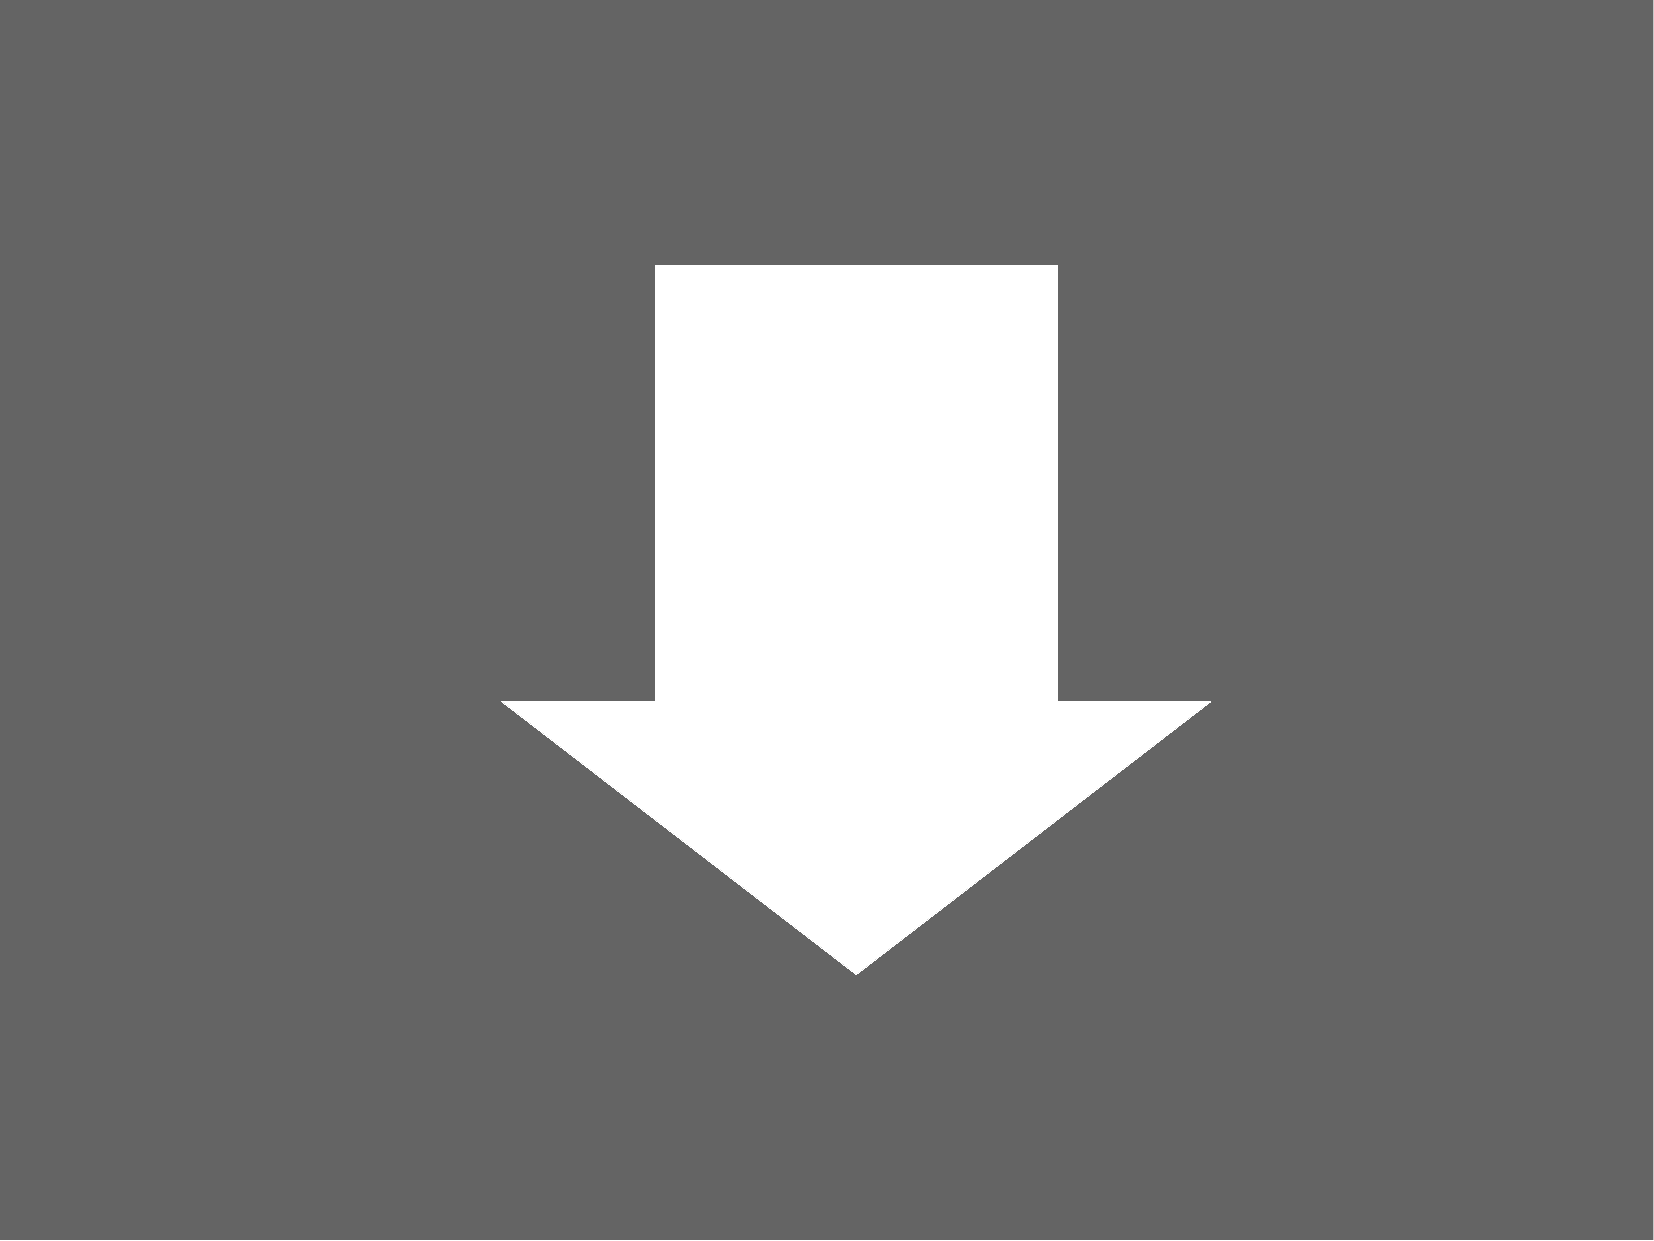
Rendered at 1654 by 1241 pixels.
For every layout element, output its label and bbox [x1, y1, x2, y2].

text_box [501, 265, 1211, 975]
